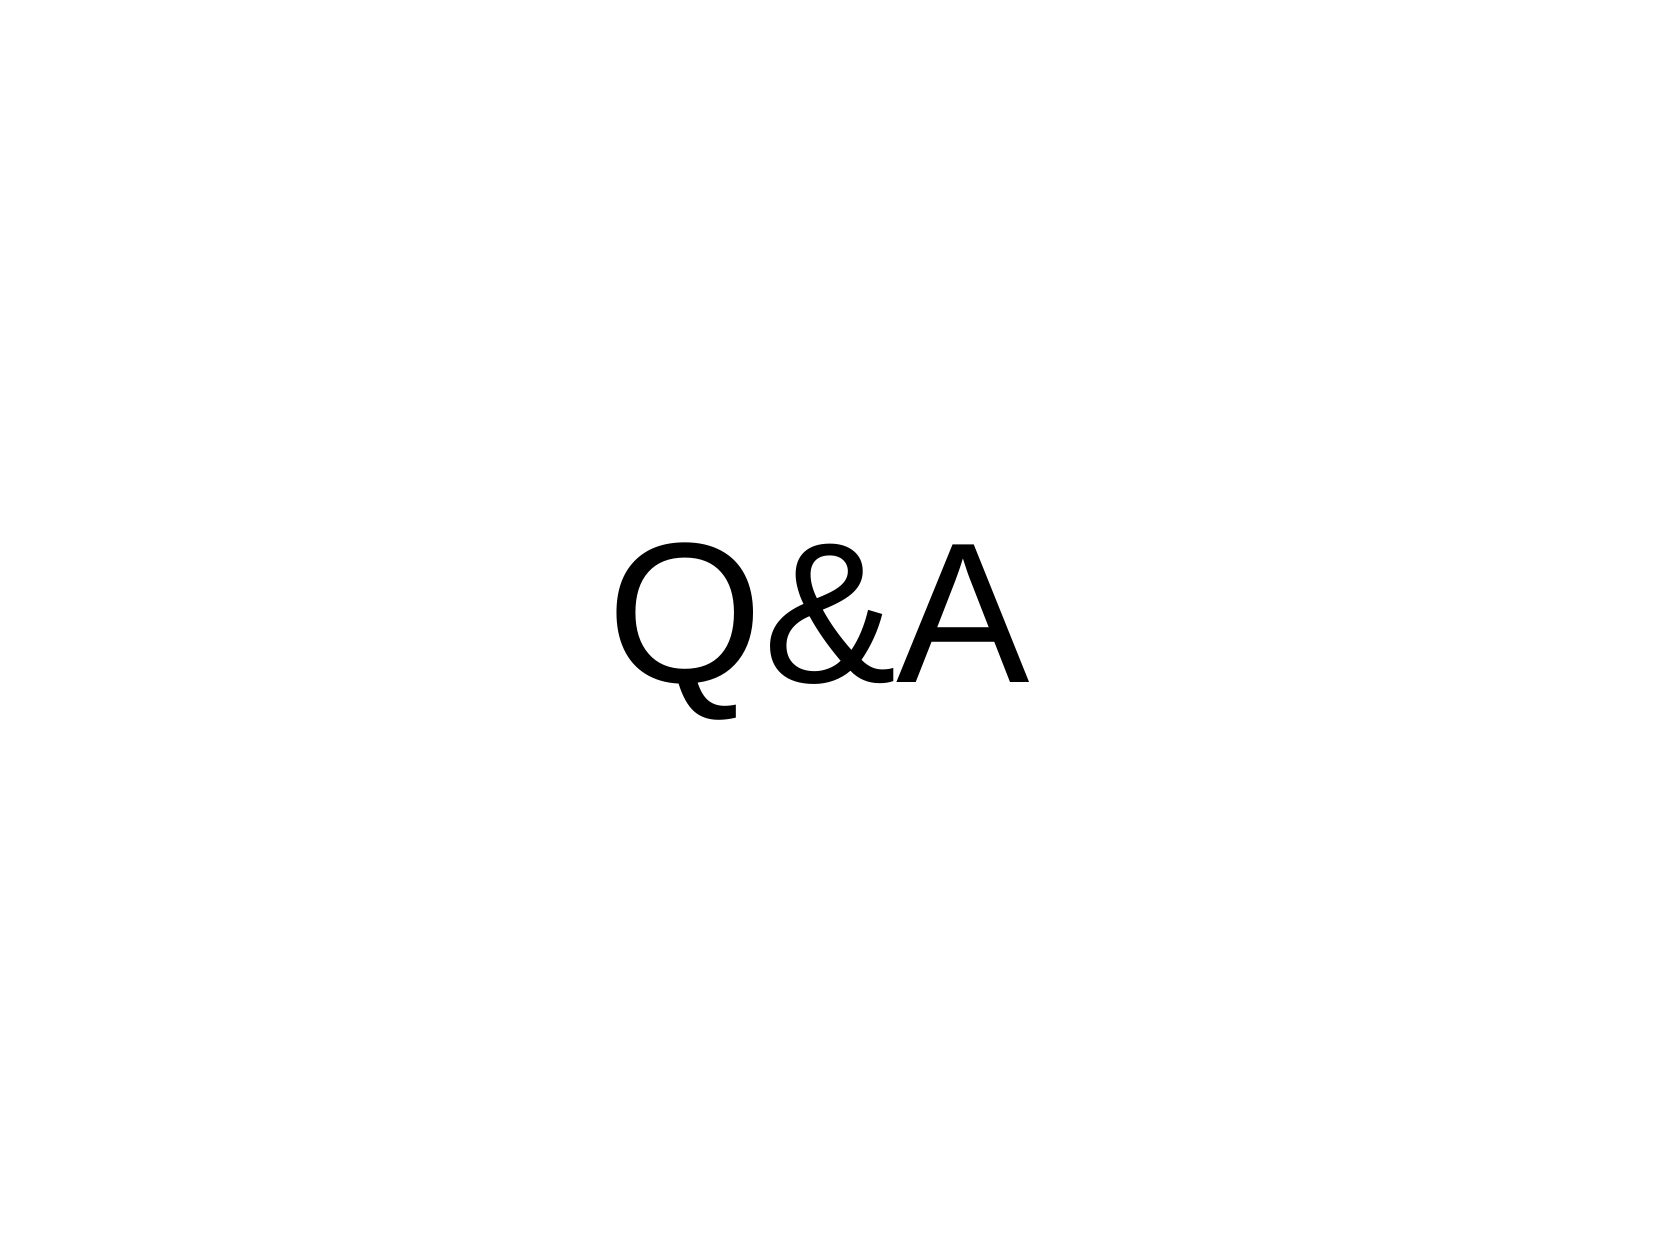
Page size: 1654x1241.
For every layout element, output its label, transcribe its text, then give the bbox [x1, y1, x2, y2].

title Q&A [75, 501, 1564, 726]
